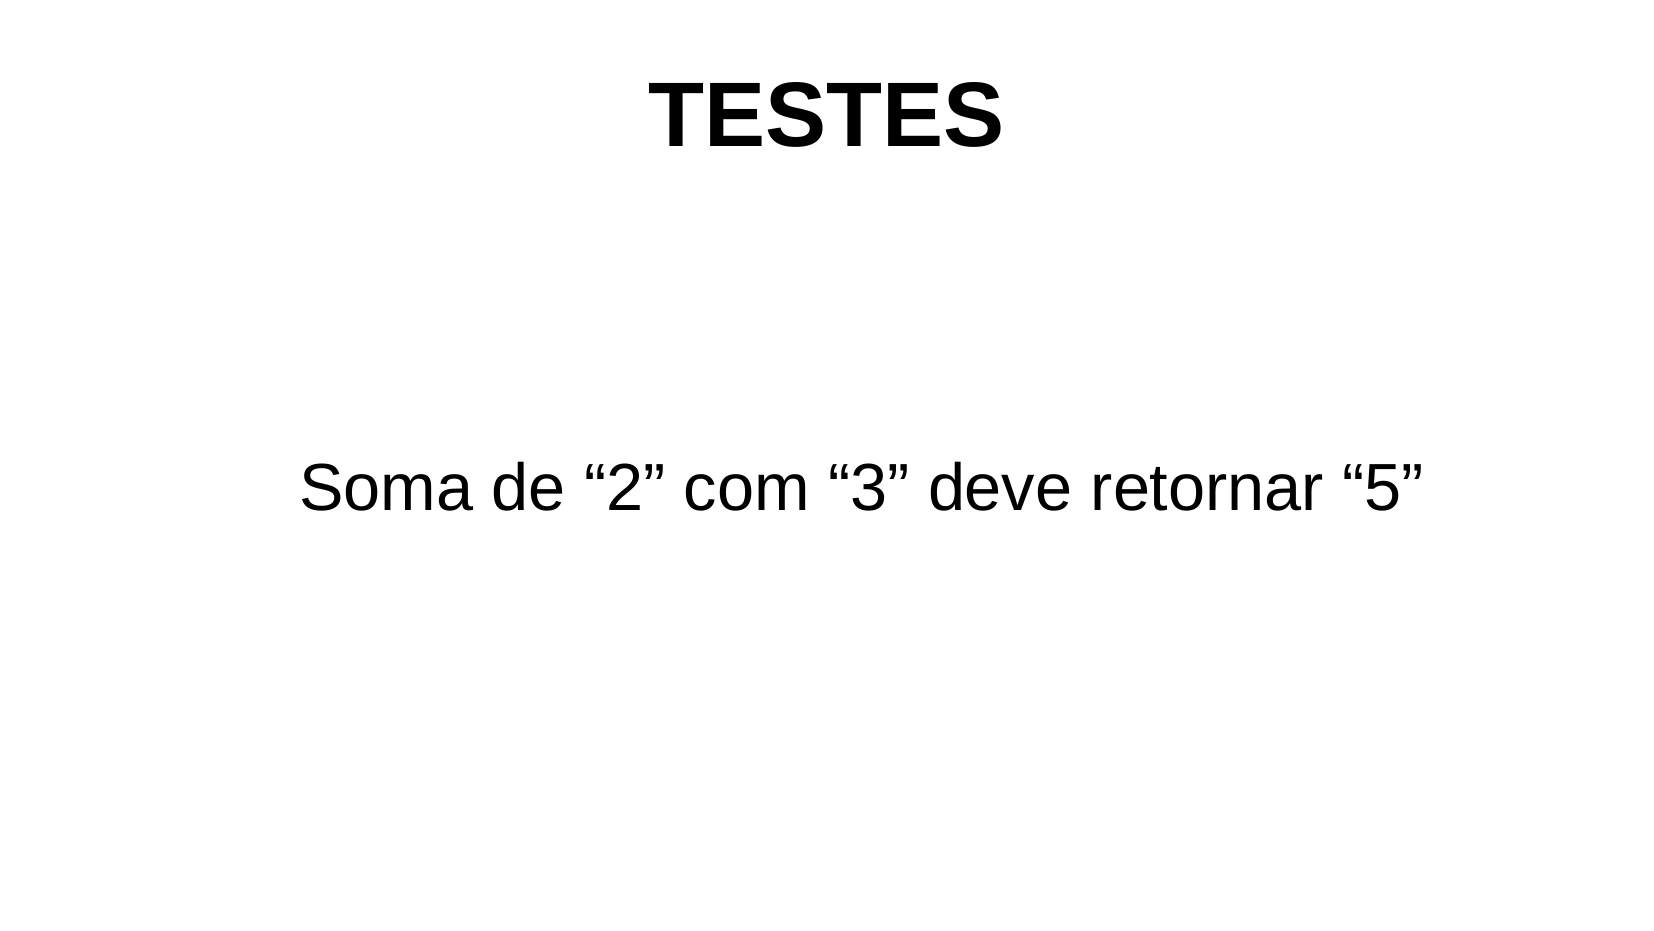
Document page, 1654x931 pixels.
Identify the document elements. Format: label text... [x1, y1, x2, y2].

list Soma de “2” com “3” deve retornar “5” [82, 217, 1571, 758]
title TESTES [82, 37, 1571, 193]
